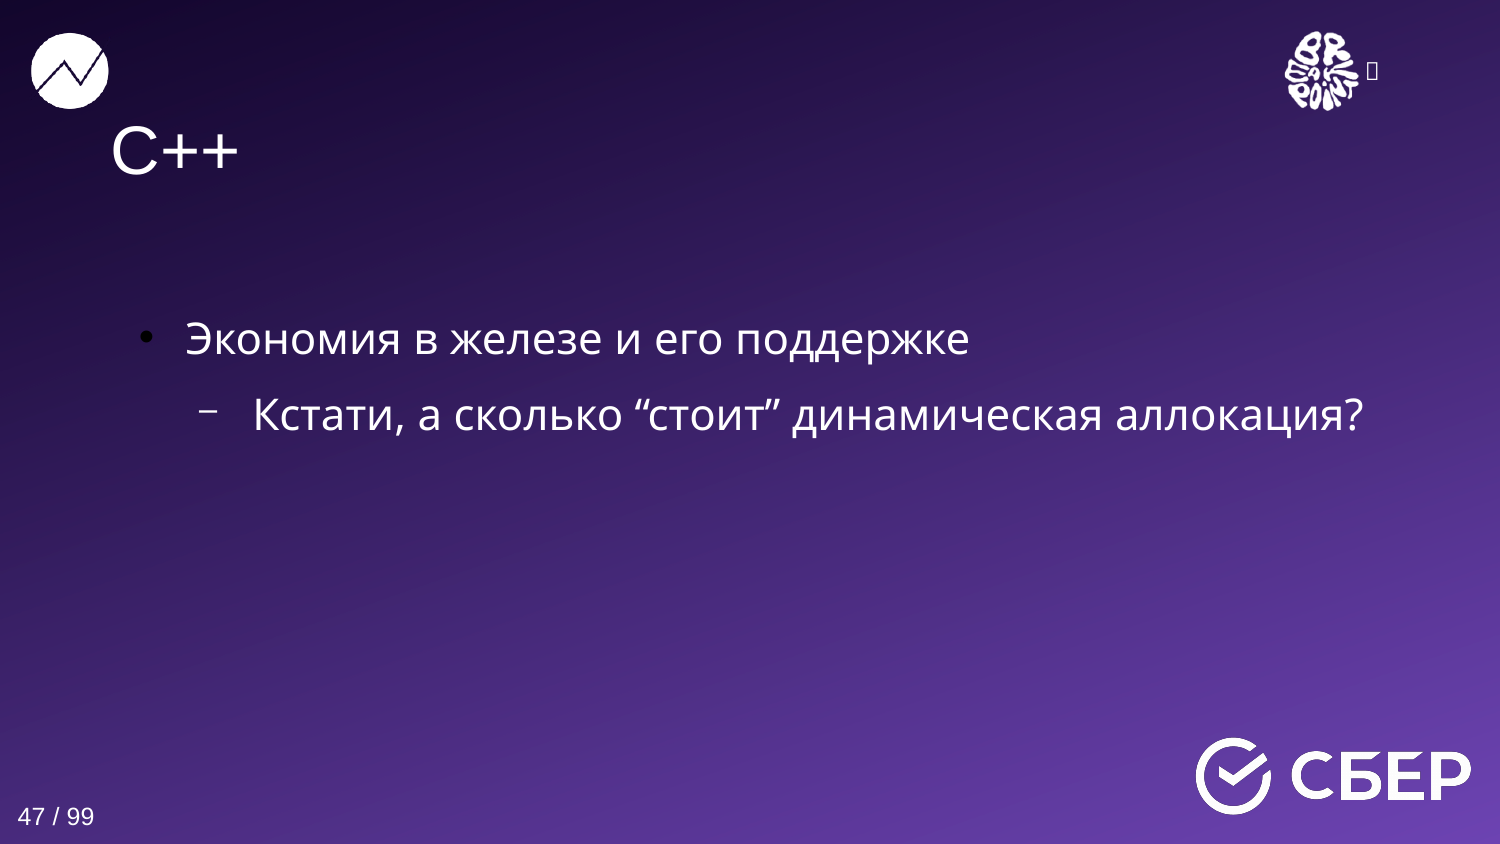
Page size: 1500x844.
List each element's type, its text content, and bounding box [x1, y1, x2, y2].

picture [0, 0, 1500, 844]
list Экономия в железе и его поддержке Кстати, а сколько “стоит” динамическая аллокация? [103, 224, 1397, 760]
text_box 🐙 [1364, 36, 1489, 107]
title C++ [103, 100, 1397, 205]
text_box <number> / 99 [2, 795, 632, 839]
